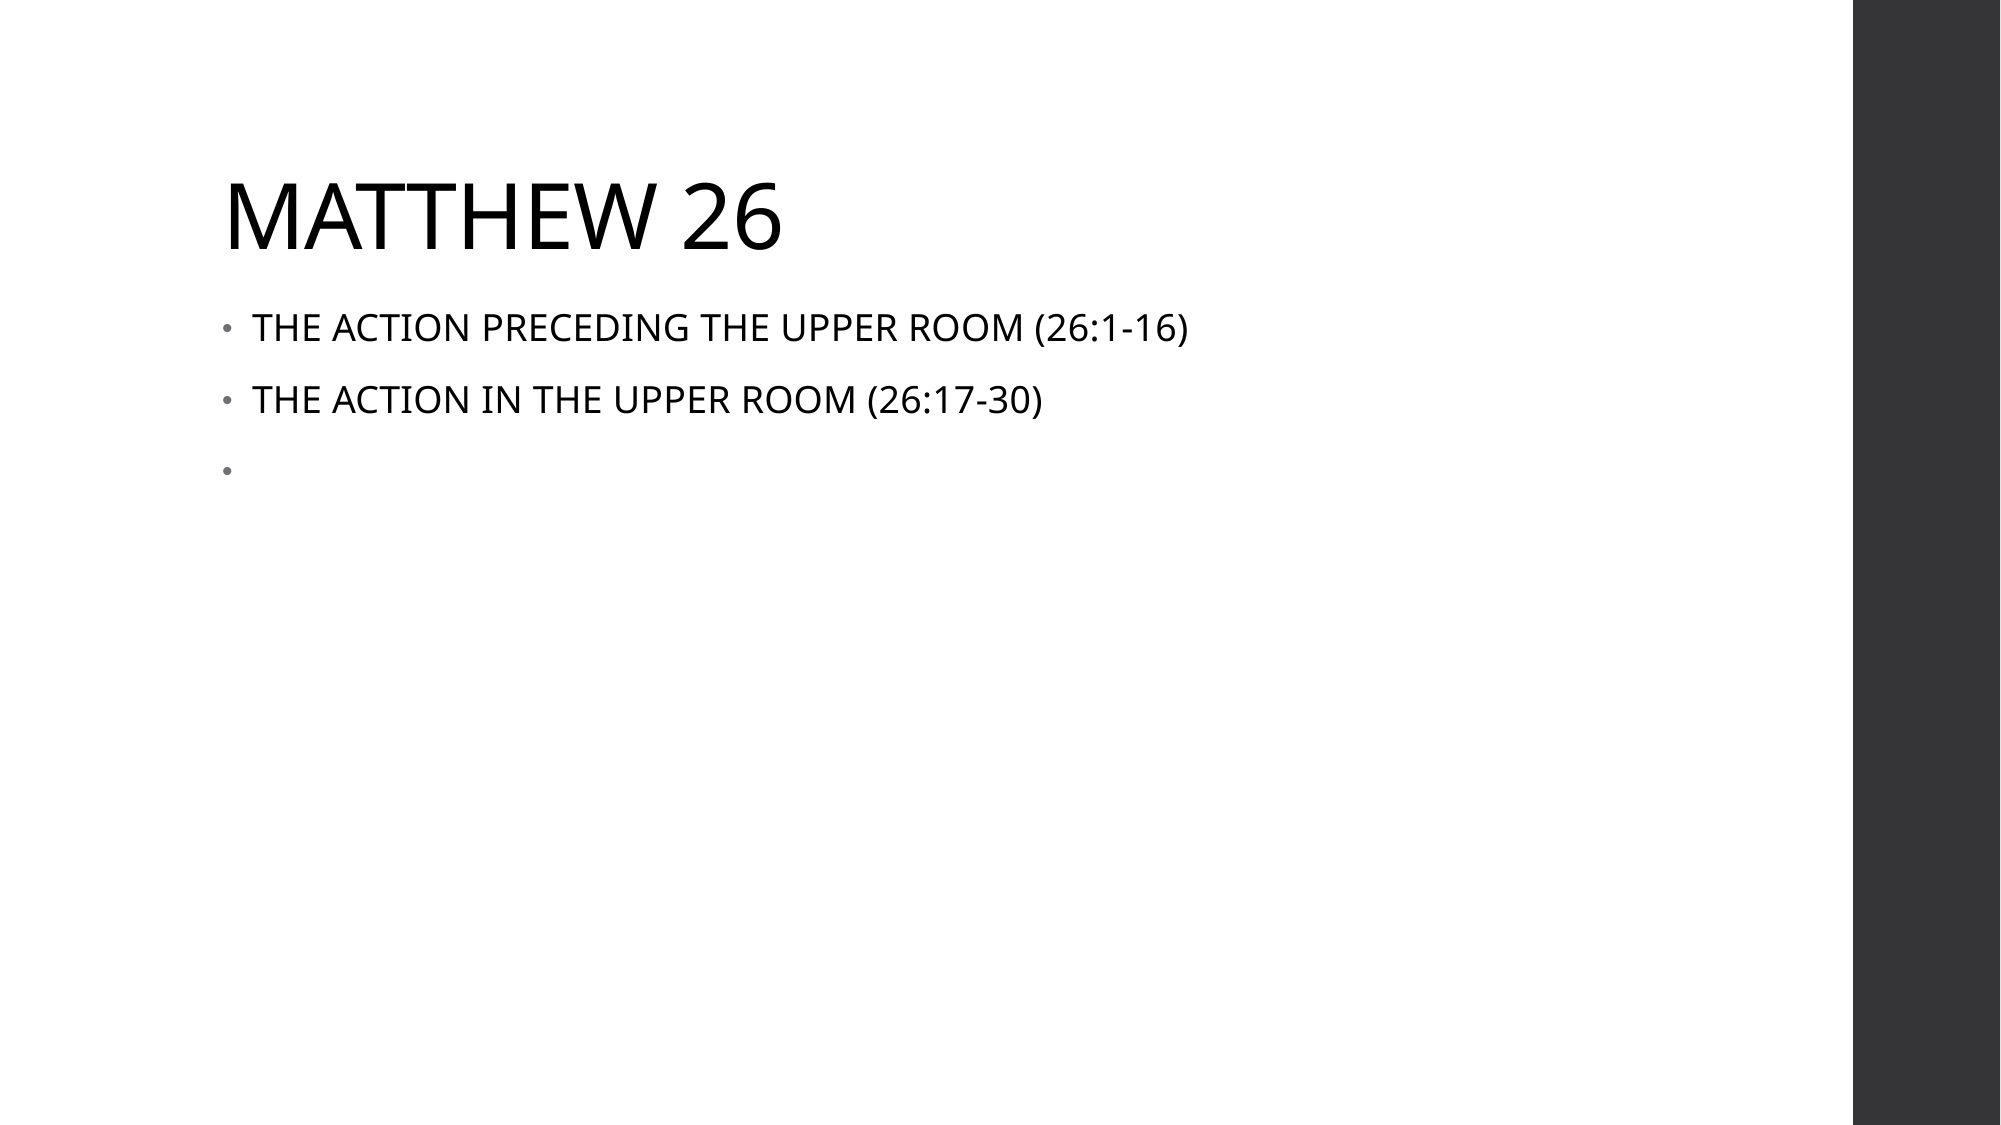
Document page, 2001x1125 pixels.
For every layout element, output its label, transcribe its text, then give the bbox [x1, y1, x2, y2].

list THE ACTION PRECEDING THE UPPER ROOM (26:1-16) THE ACTION IN THE UPPER ROOM (26:17-30) [206, 299, 1617, 1014]
title MATTHEW 26 [206, 60, 1797, 278]
